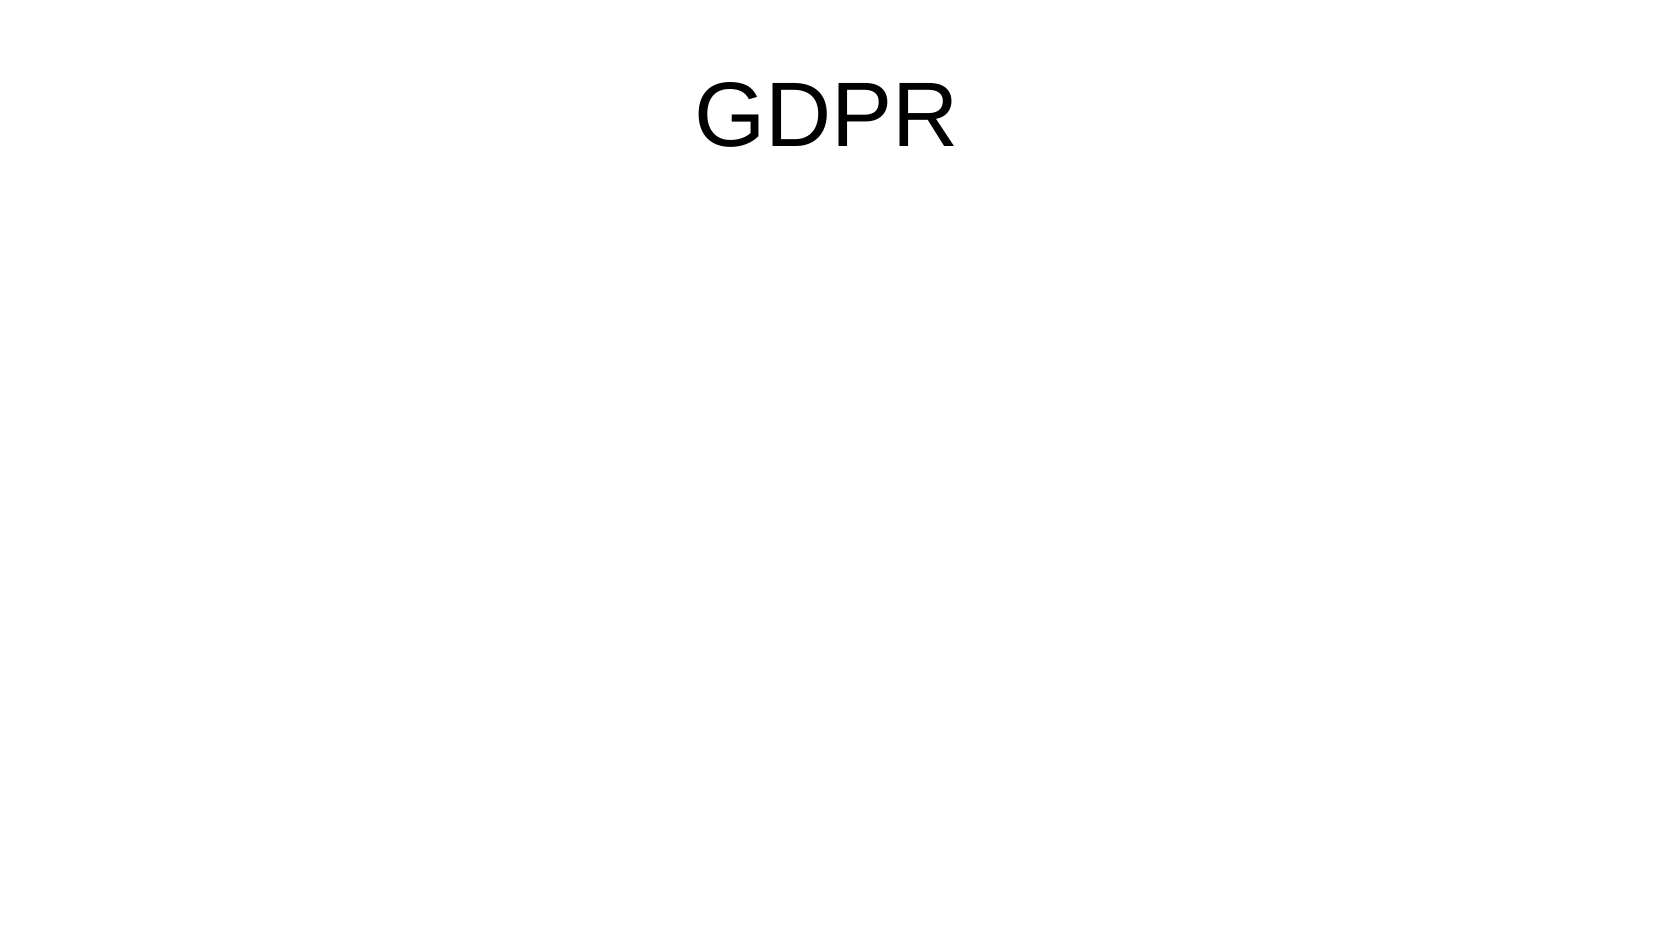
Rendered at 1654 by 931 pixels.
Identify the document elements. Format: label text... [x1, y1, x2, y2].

title GDPR [82, 37, 1571, 193]
